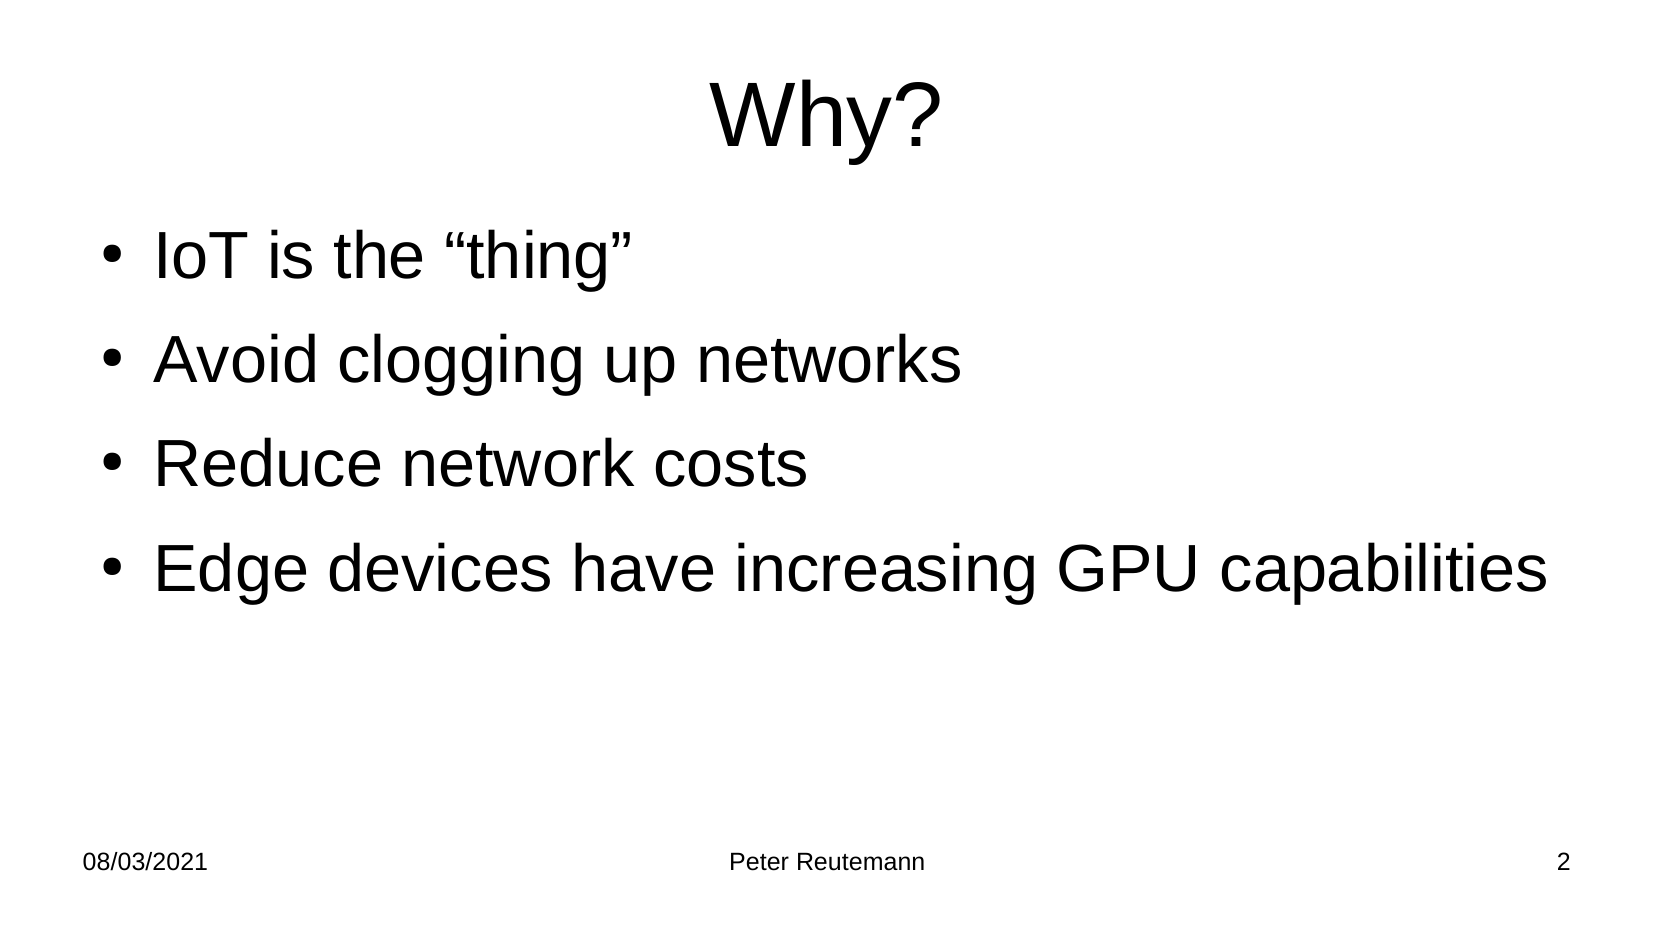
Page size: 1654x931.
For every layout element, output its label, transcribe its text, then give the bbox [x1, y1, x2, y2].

list IoT is the “thing” Avoid clogging up networks Reduce network costs Edge devices have increasing GPU capabilities [82, 217, 1571, 758]
title Why? [82, 37, 1571, 193]
